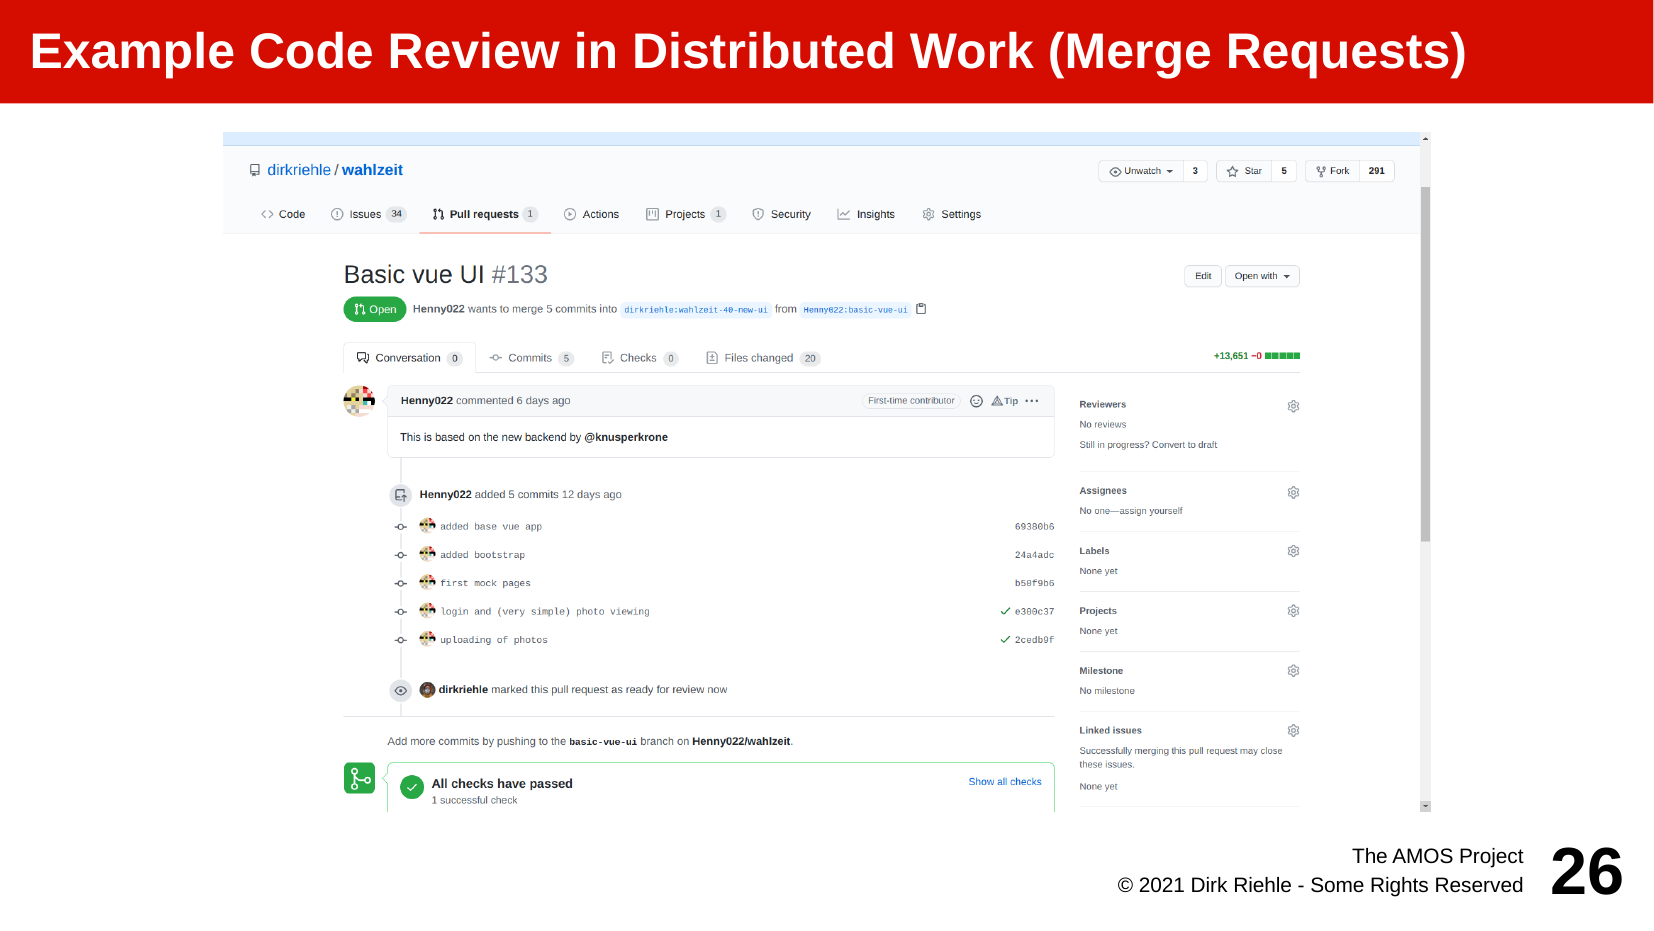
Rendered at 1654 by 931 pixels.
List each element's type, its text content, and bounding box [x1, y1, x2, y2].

picture [223, 132, 1431, 813]
title Example Code Review in Distributed Work (Merge Requests) [0, 0, 1654, 104]
